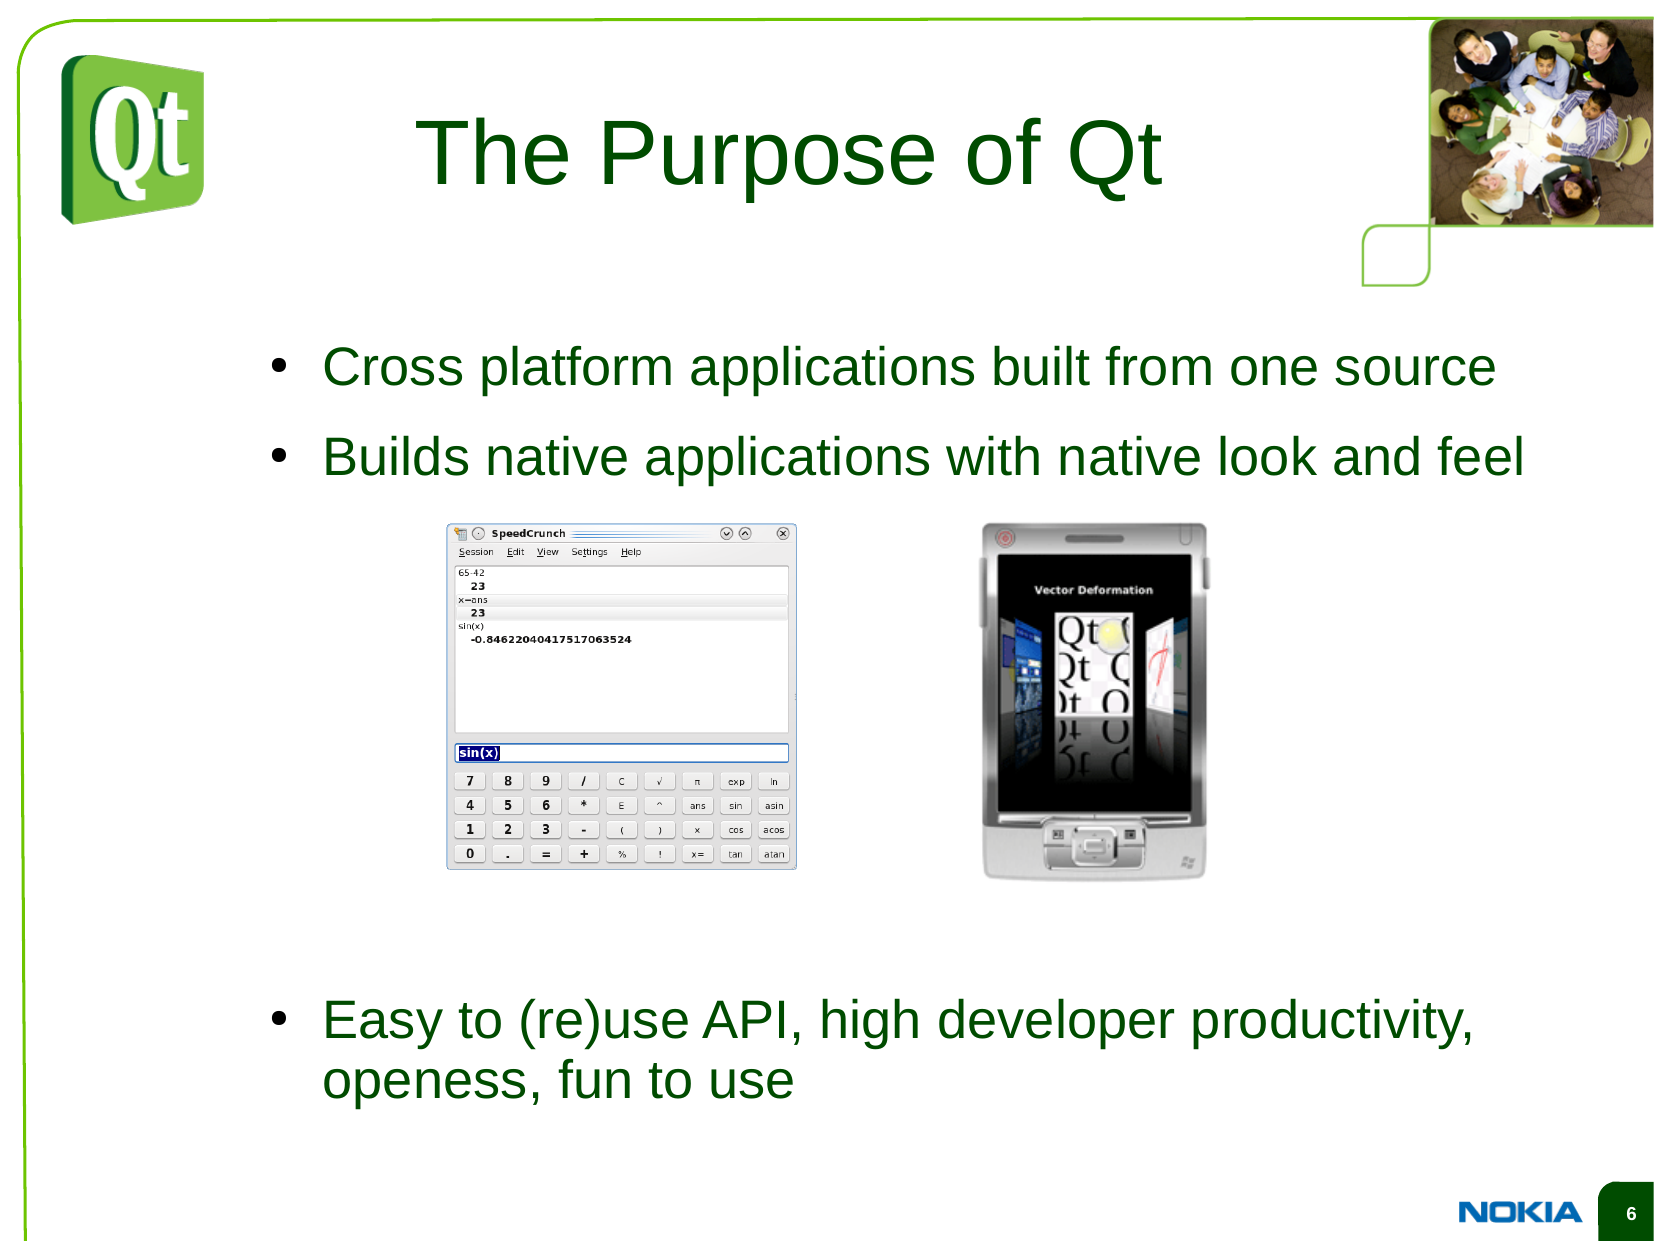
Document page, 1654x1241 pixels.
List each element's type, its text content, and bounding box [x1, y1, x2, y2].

picture [978, 519, 1213, 886]
picture [442, 519, 801, 874]
picture [1338, 6, 1654, 307]
picture [1459, 1201, 1583, 1223]
list Cross platform applications built from one source Builds native applications with native look and feel Easy to (re)use API, high developer productivity, openess, fun to use [251, 336, 1571, 1111]
title The Purpose of Qt [251, 49, 1327, 257]
picture [61, 55, 204, 225]
